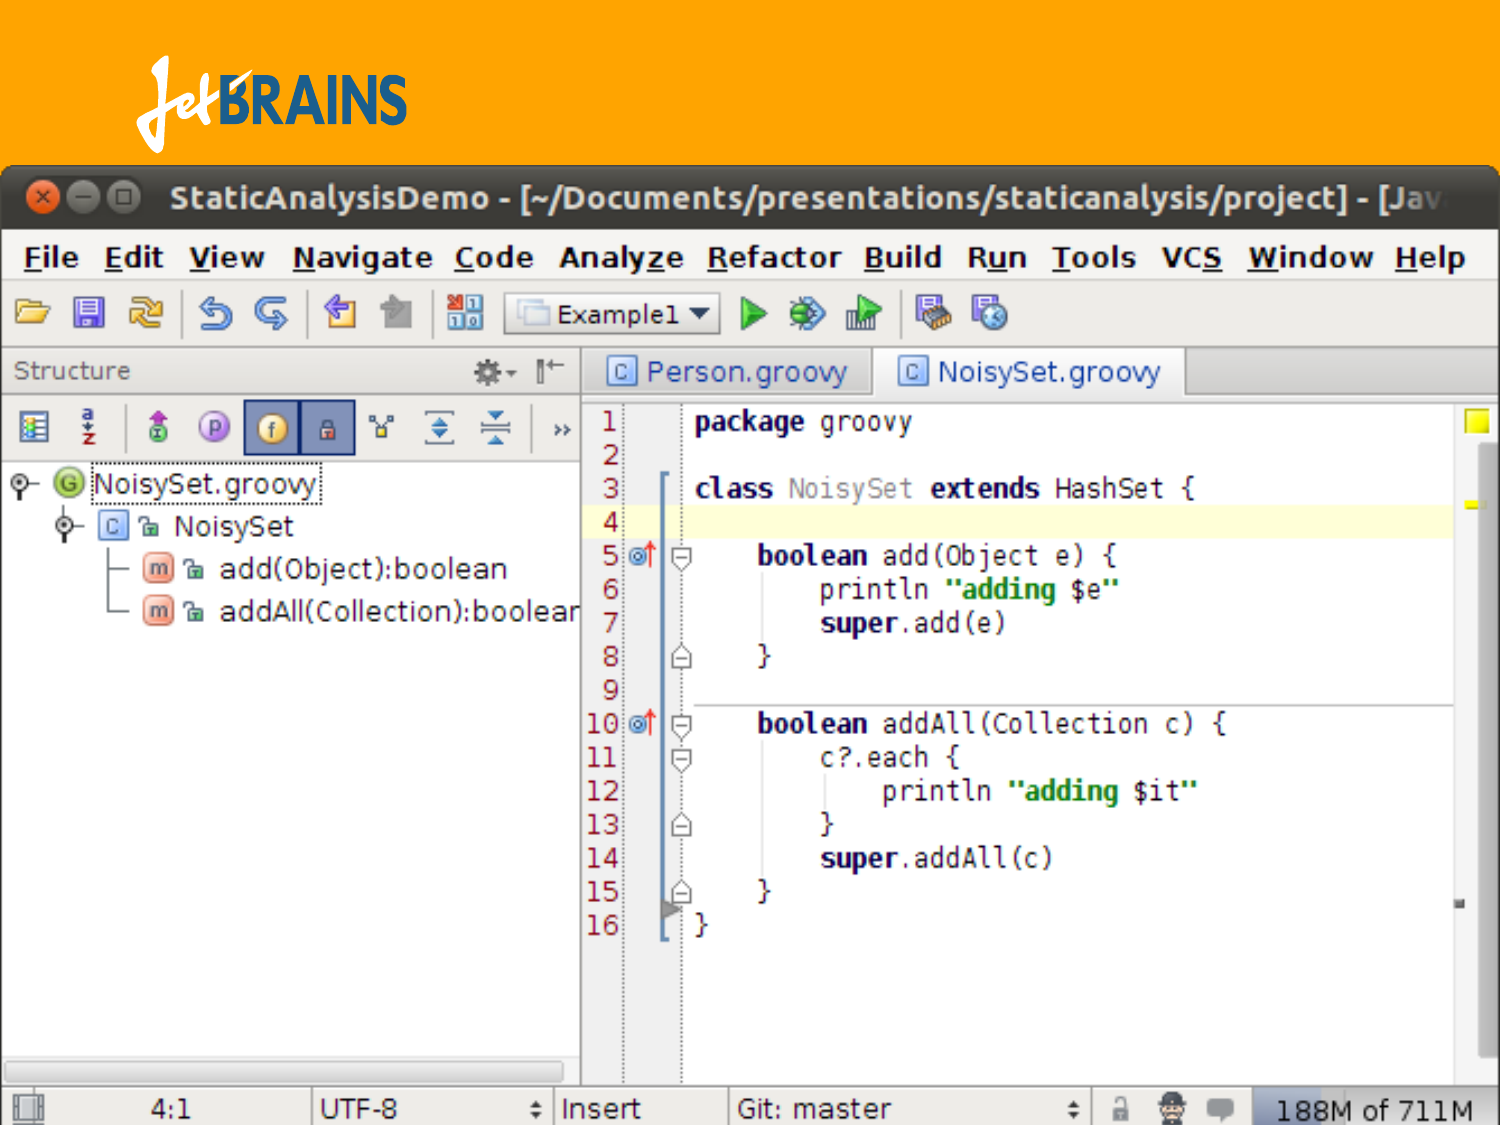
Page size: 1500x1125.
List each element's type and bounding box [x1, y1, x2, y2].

picture [0, 165, 1500, 1125]
